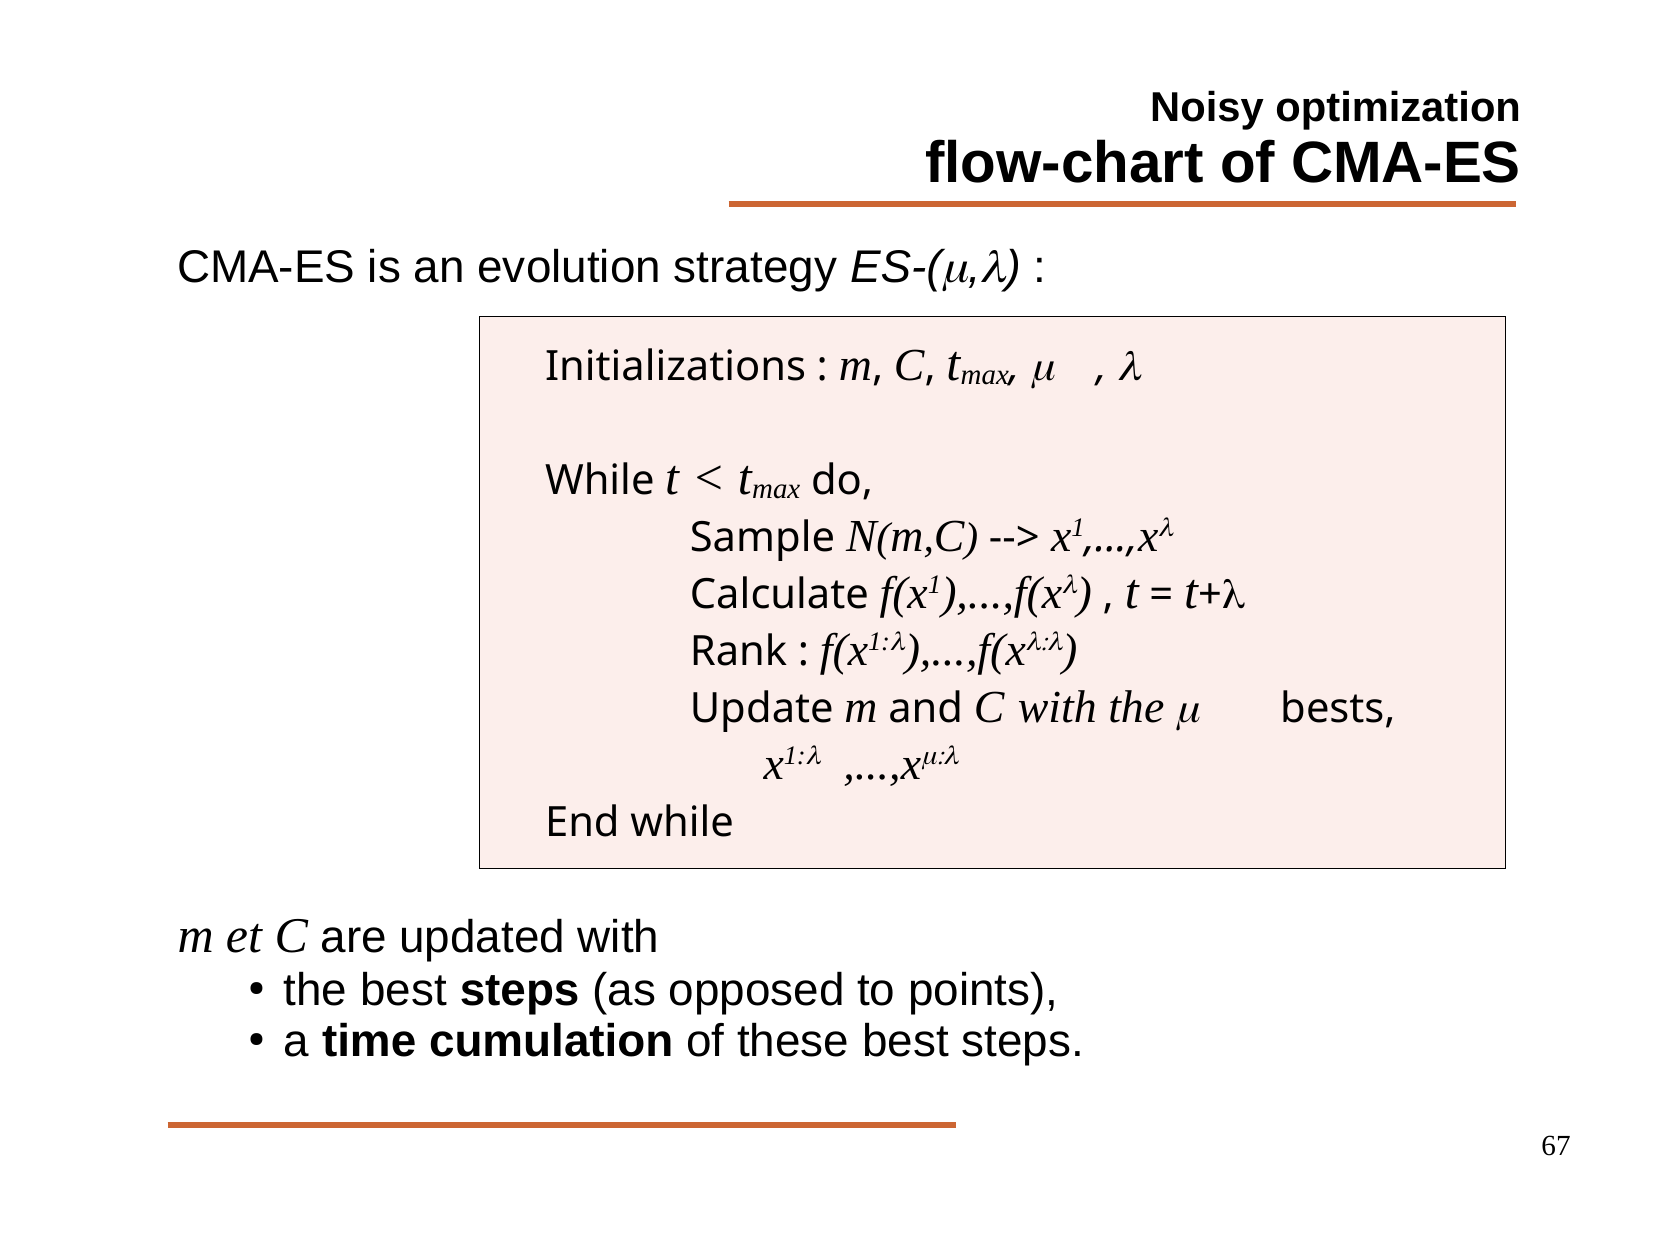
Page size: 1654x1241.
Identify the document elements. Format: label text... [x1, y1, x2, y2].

text_box [1189, 316, 1506, 869]
text_box m et C are updated with the best steps (as opposed to points), a time cumulation of these best steps. [162, 900, 1189, 1074]
text_box CMA-ES is an evolution strategy ES-(m,l) : [162, 233, 1189, 383]
text_box Noisy optimization flow-chart of CMA-ES [235, 76, 1536, 353]
text_box [479, 383, 530, 869]
text_box Initializations : m, C, tmax, m , l While t < tmax do, Sample N(m,C) --> x1,...,xl Calculate f(x1),...,f(xl) , t = t+l Rank : f(x1:l),...,f(xl:l) Update m and C with the m bests, x1:l ,...,xm:l End while [530, 328, 1500, 886]
